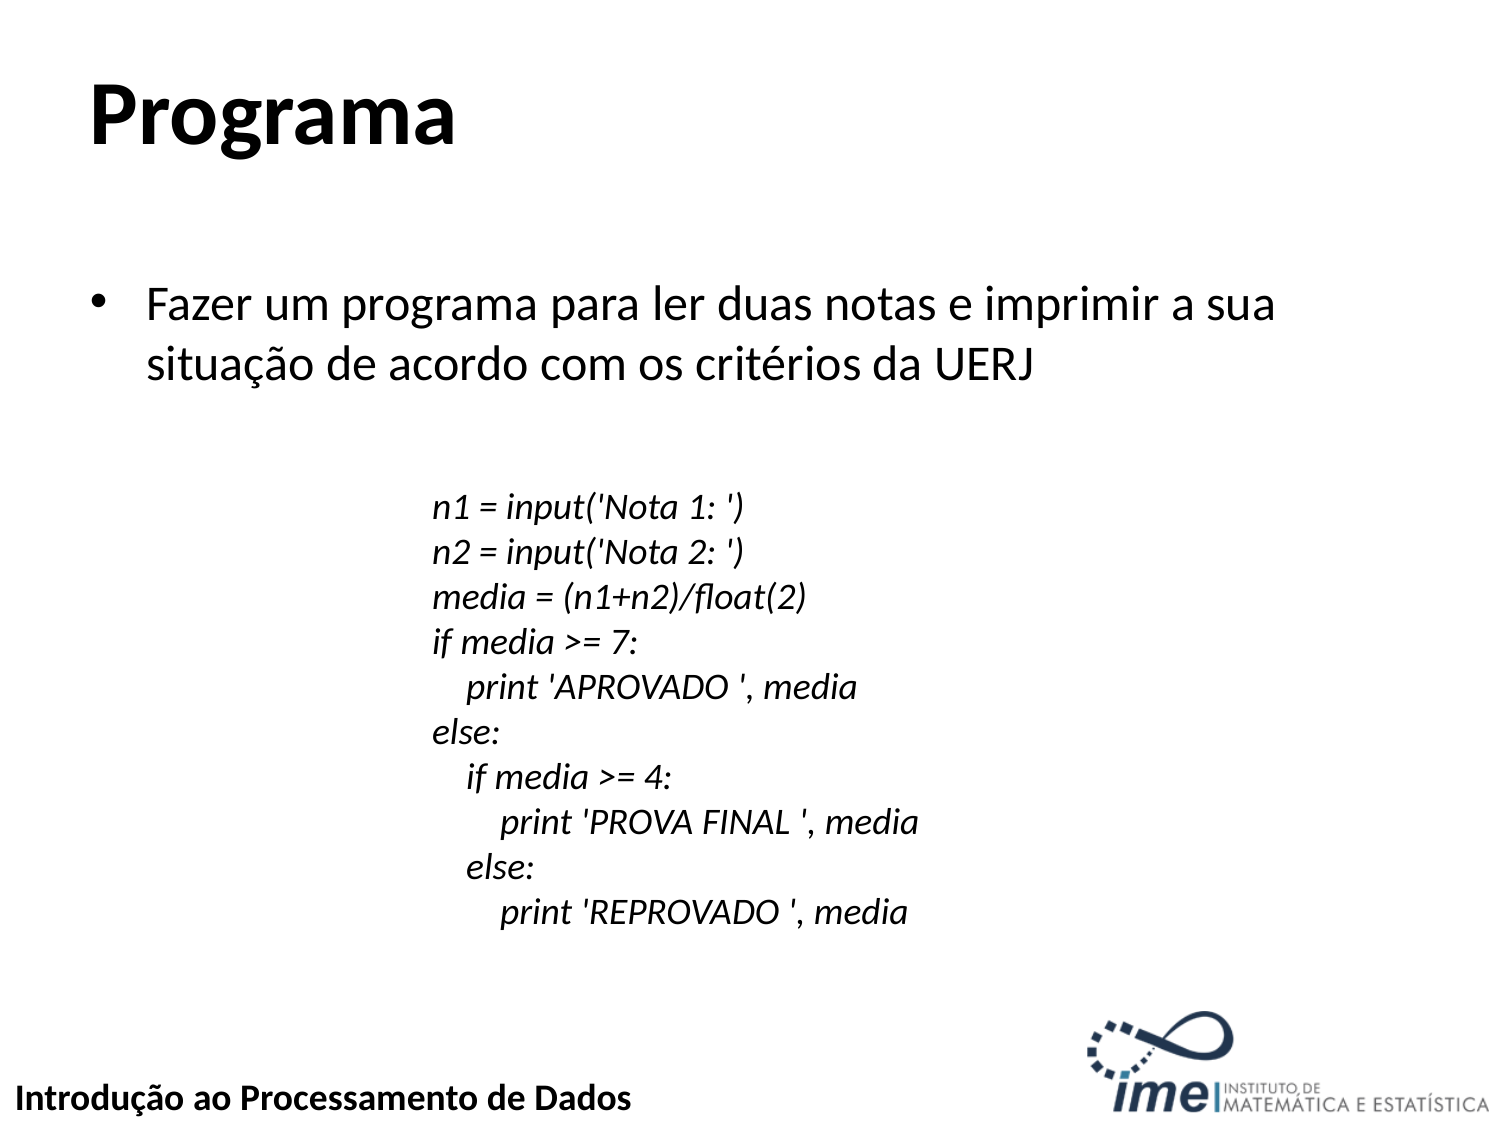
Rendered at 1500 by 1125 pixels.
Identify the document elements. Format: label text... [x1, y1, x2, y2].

text_box n1 = input('Nota 1: ') n2 = input('Nota 2: ') media = (n1+n2)/float(2) if media >= 7: print 'APROVADO ', media else: if media >= 4: print 'PROVA FINAL ', media else: print 'REPROVADO ', media [417, 474, 1159, 1030]
list Fazer um programa para ler duas notas e imprimir a sua situação de acordo com os critérios da UERJ [75, 262, 1425, 421]
title Programa [75, 45, 1425, 233]
picture [1086, 1011, 1495, 1115]
